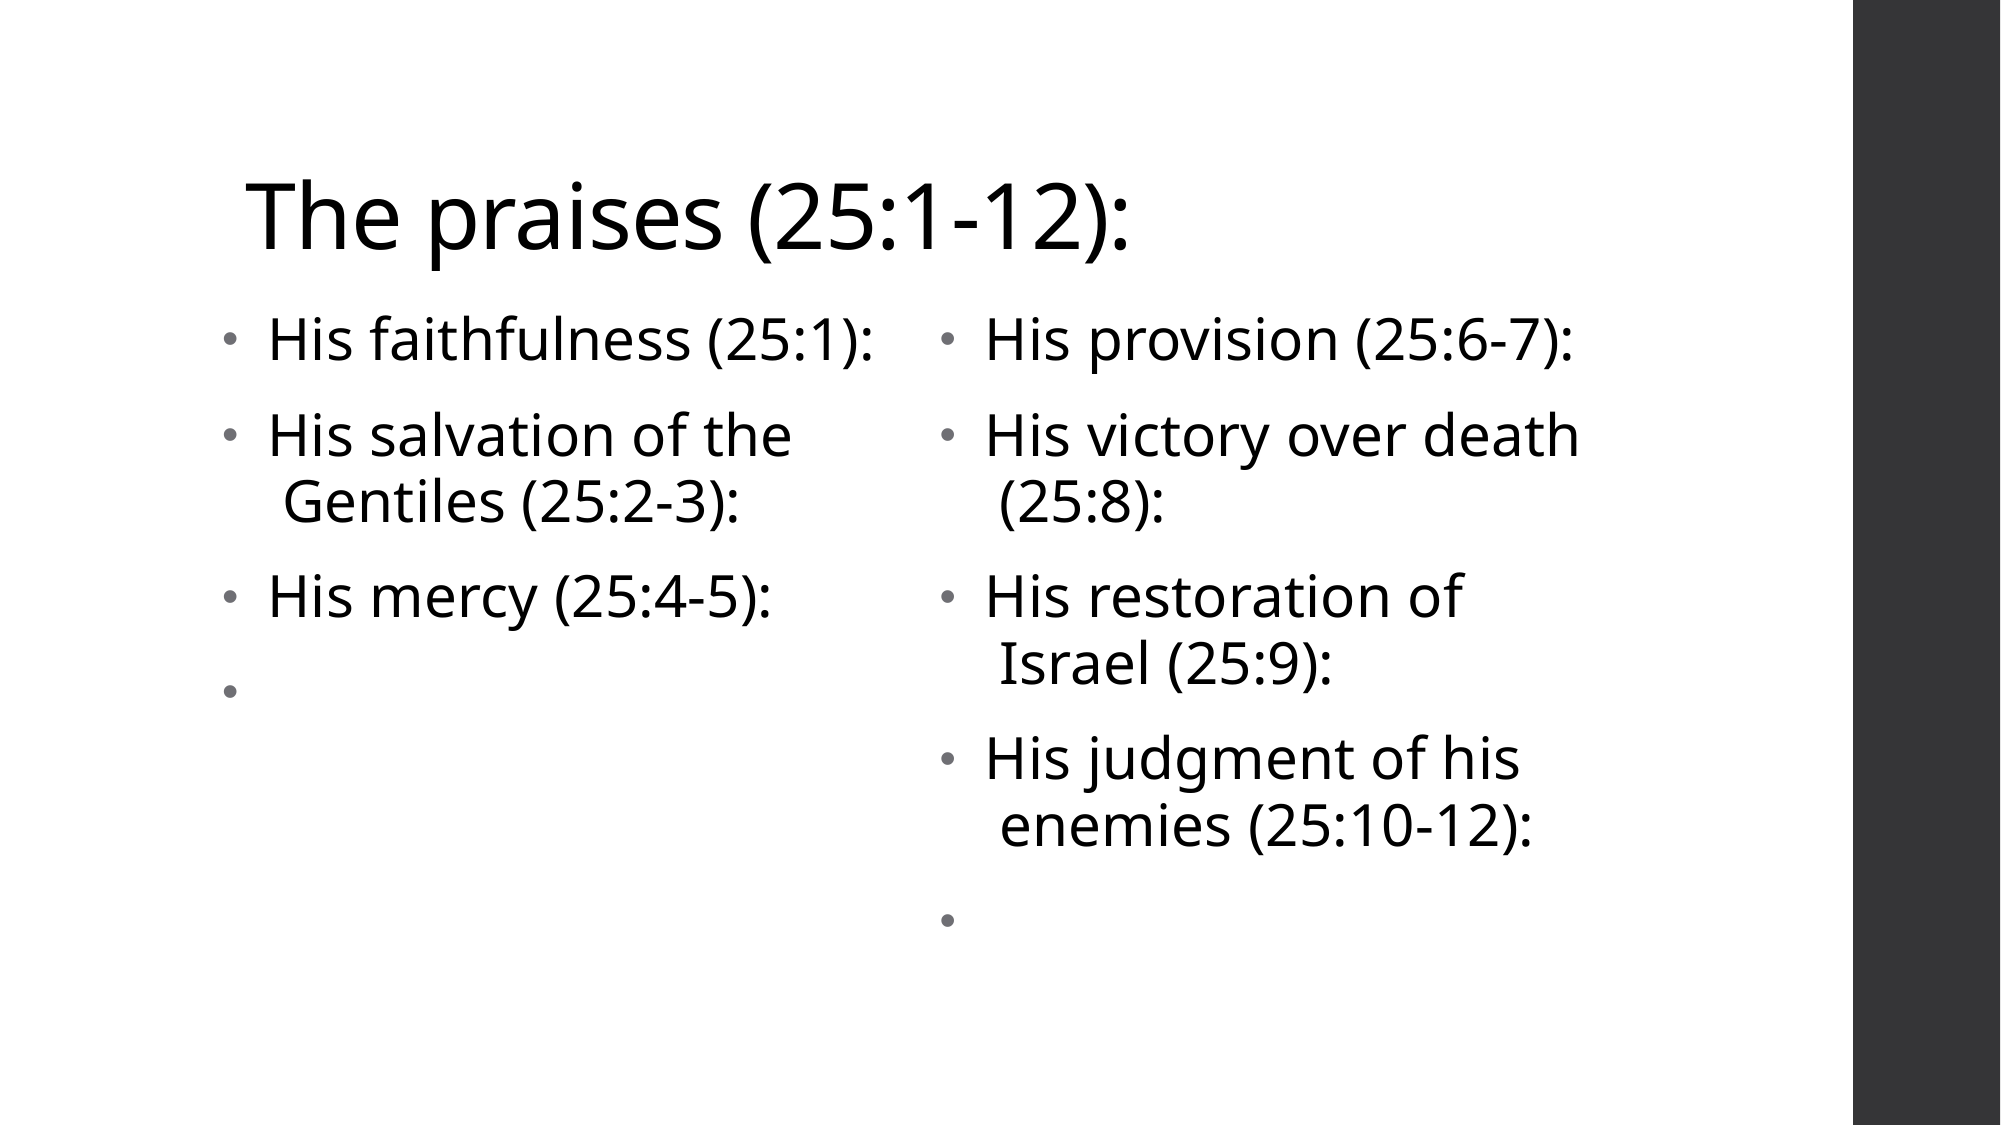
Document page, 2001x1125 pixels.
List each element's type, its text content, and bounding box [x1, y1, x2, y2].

list His faithfulness (25:1): His salvation of the Gentiles (25:2-3): His mercy (25:4-5): [207, 299, 900, 1014]
list His provision (25:6-7): His victory over death (25:8): His restoration of Israel (25:9): His judgment of his enemies (25:10-12): [924, 299, 1617, 1014]
title The praises (25:1-12): [206, 60, 1797, 278]
